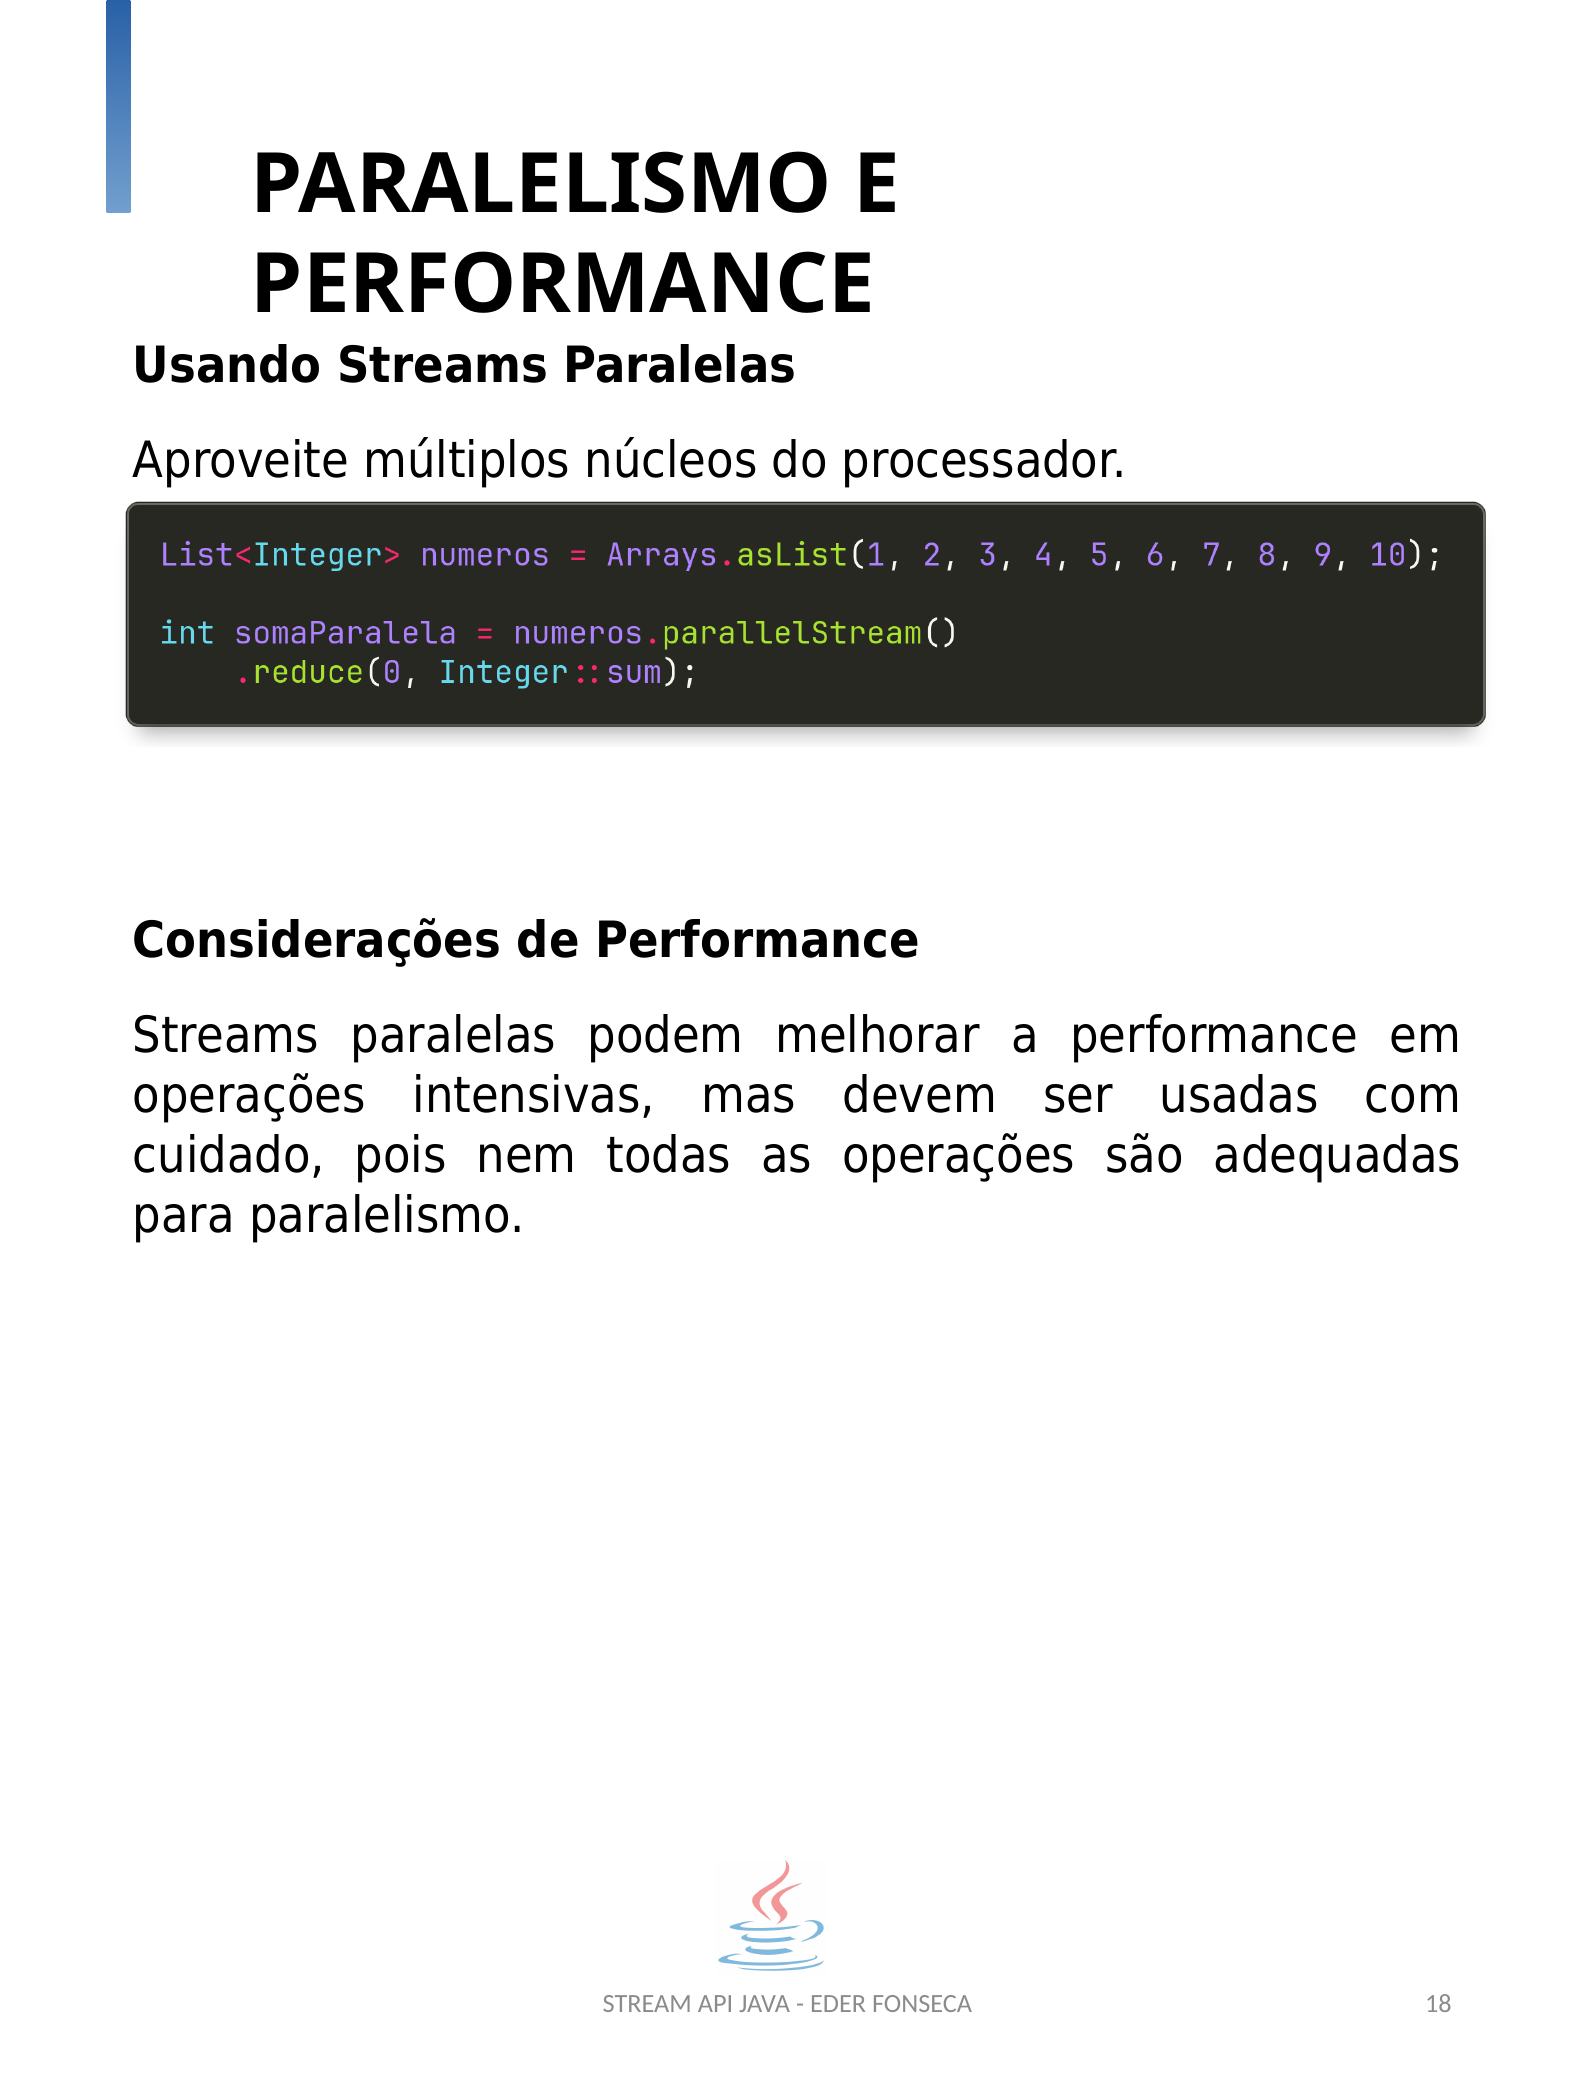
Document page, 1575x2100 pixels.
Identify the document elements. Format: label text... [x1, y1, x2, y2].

picture [105, 479, 1506, 747]
text_box PARALELISMO E PERFORMANCE [236, 121, 1418, 337]
text_box [106, 0, 131, 213]
text_box Usando Streams Paralelas Aproveite múltiplos núcleos do processador. Considerações de Performance Streams paralelas podem melhorar a performance em operações intensivas, mas devem ser usadas com cuidado, pois nem todas as operações são adequadas para paralelismo. [118, 324, 1477, 479]
picture [715, 1860, 827, 1975]
text_box Usando Streams Paralelas Aproveite múltiplos núcleos do processador. Considerações de Performance Streams paralelas podem melhorar a performance em operações intensivas, mas devem ser usadas com cuidado, pois nem todas as operações são adequadas para paralelismo. [118, 747, 1477, 1850]
